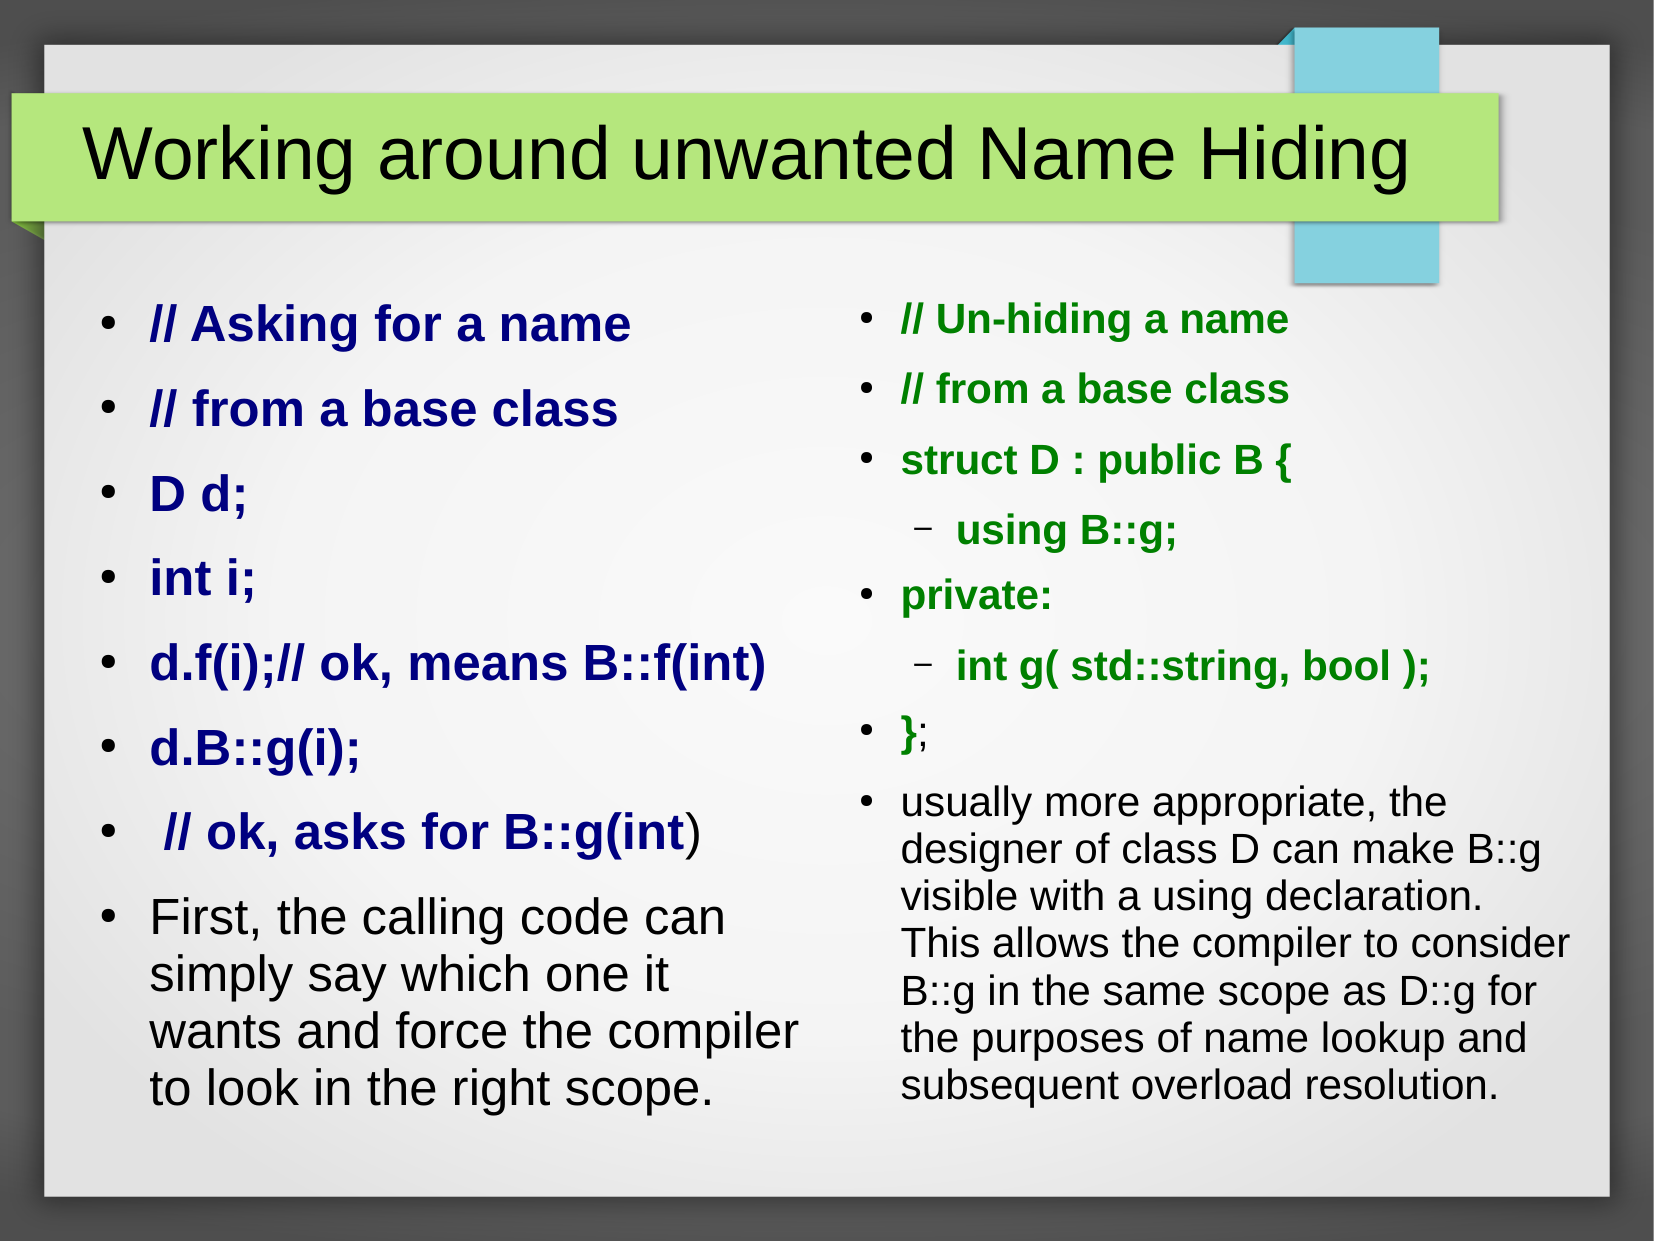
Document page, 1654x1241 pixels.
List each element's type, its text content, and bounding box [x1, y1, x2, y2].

picture [0, 0, 1654, 1241]
title Working around unwanted Name Hiding [82, 69, 1477, 238]
list // Un-hiding a name // from a base class struct D : public B { using B::g; private: int g( std::string, bool ); }; usually more appropriate, the designer of class D can make B::g visible with a using declaration. This allows the compiler to consider B::g in the same scope as D::g for the purposes of name lookup and subsequent overload resolution. [845, 295, 1572, 1130]
list // Asking for a name // from a base class D d; int i; d.f(i);// ok, means B::f(int) d.B::g(i); // ok, asks for B::g(int) First, the calling code can simply say which one it wants and force the compiler to look in the right scope. [82, 295, 809, 1130]
